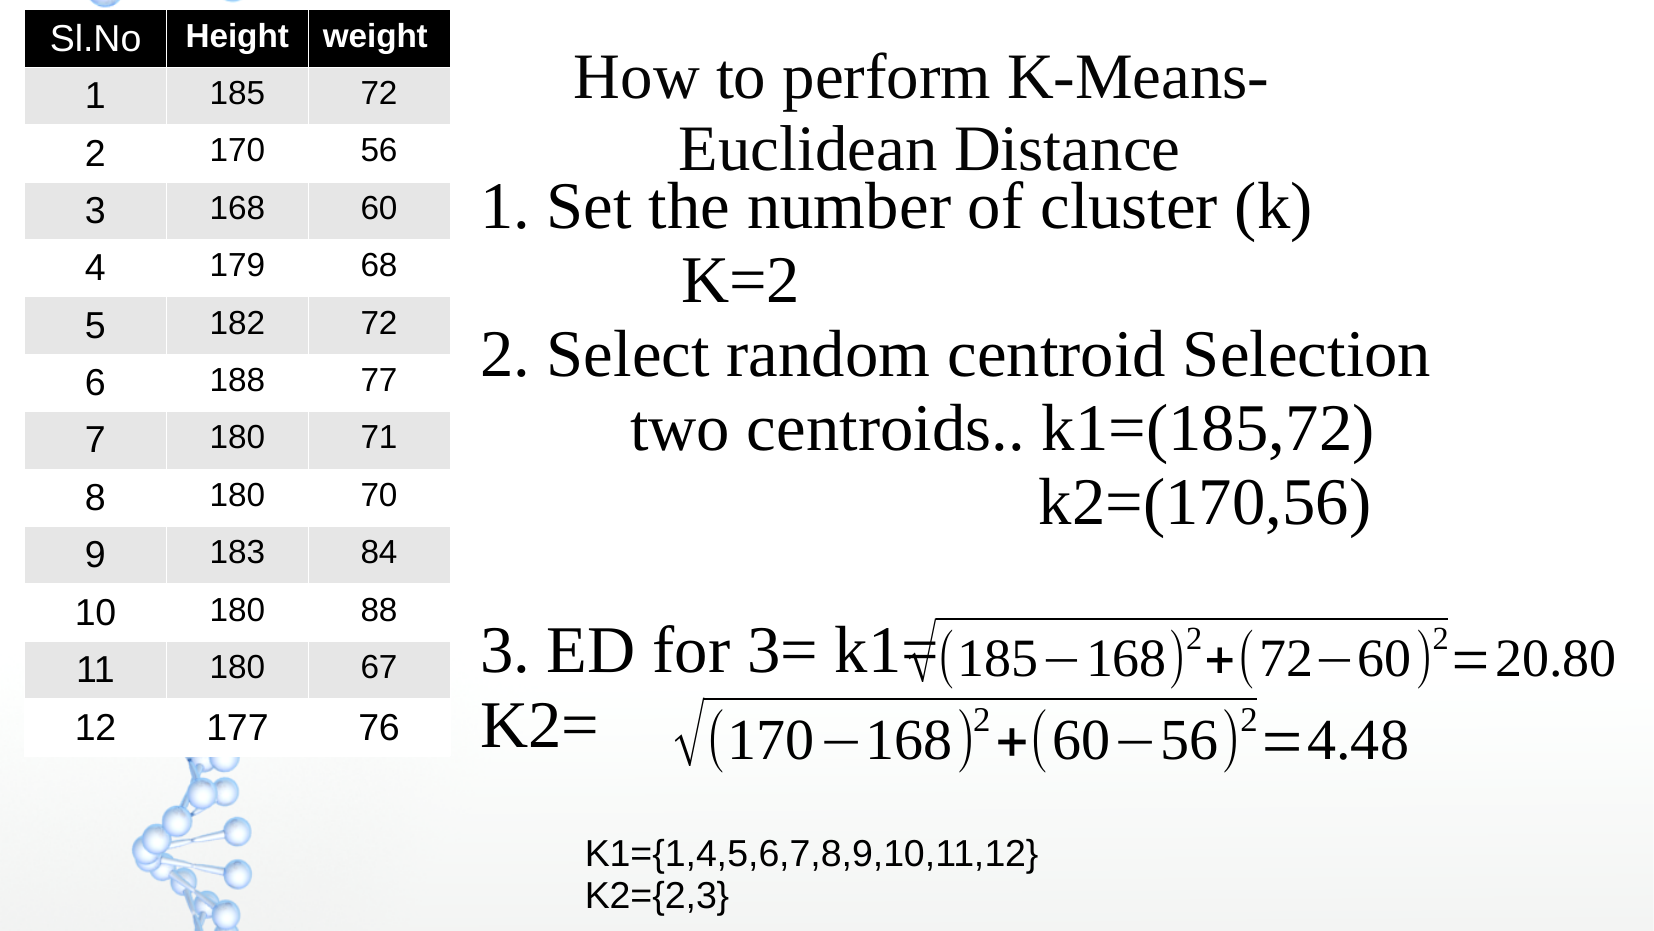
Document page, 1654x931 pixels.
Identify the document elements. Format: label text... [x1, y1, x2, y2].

table_cell 6 [25, 355, 166, 411]
table_cell 180 [167, 470, 308, 526]
text_box K1={1,4,5,6,7,8,9,10,11,12} K2={2,3} [570, 825, 1054, 924]
table_cell 60 [309, 189, 450, 239]
table_header Height [167, 10, 308, 67]
table_cell 68 [309, 240, 450, 296]
table_cell 72 [309, 297, 450, 354]
table_cell 180 [167, 642, 308, 698]
chart [900, 615, 1623, 692]
chart [666, 694, 1417, 778]
table_cell 177 [167, 699, 308, 756]
table_header weight [309, 10, 450, 35]
table_cell 2 [25, 125, 166, 182]
table_cell 70 [309, 470, 450, 526]
table_cell 84 [309, 527, 450, 583]
subtitle 1. Set the number of cluster (k) K=2 2. Select random centroid Selection two centroids.. k1=(185,72) k2=(170,56) 3. ED for 3= k1= K2= [480, 169, 1595, 762]
table_cell 5 [25, 297, 166, 354]
table_cell 4 [25, 240, 166, 296]
table_cell 168 [167, 183, 308, 239]
table_cell 188 [167, 355, 308, 411]
table_cell 185 [167, 68, 265, 124]
table_cell 7 [25, 412, 166, 469]
table_cell 180 [167, 412, 308, 469]
table_cell 180 [167, 584, 308, 641]
table_cell 77 [309, 355, 450, 411]
table_cell 12 [25, 699, 166, 756]
table_cell 170 [167, 125, 265, 182]
table_cell 88 [309, 584, 450, 641]
table_cell 76 [309, 699, 450, 756]
picture [0, 0, 1654, 931]
title How to perform K-Means- Euclidean Distance [265, 35, 1595, 189]
table_cell 9 [25, 527, 166, 583]
table_cell 183 [167, 527, 308, 583]
table_cell 1 [25, 68, 166, 124]
table_cell 71 [309, 412, 450, 469]
table_cell 11 [25, 642, 166, 698]
table_cell 8 [25, 470, 166, 526]
table_header Sl.No [25, 10, 166, 67]
table_cell 179 [167, 240, 308, 296]
table_cell 182 [167, 297, 308, 354]
table_cell 67 [309, 642, 450, 698]
table_cell 3 [25, 183, 166, 239]
table_cell 10 [25, 584, 166, 641]
